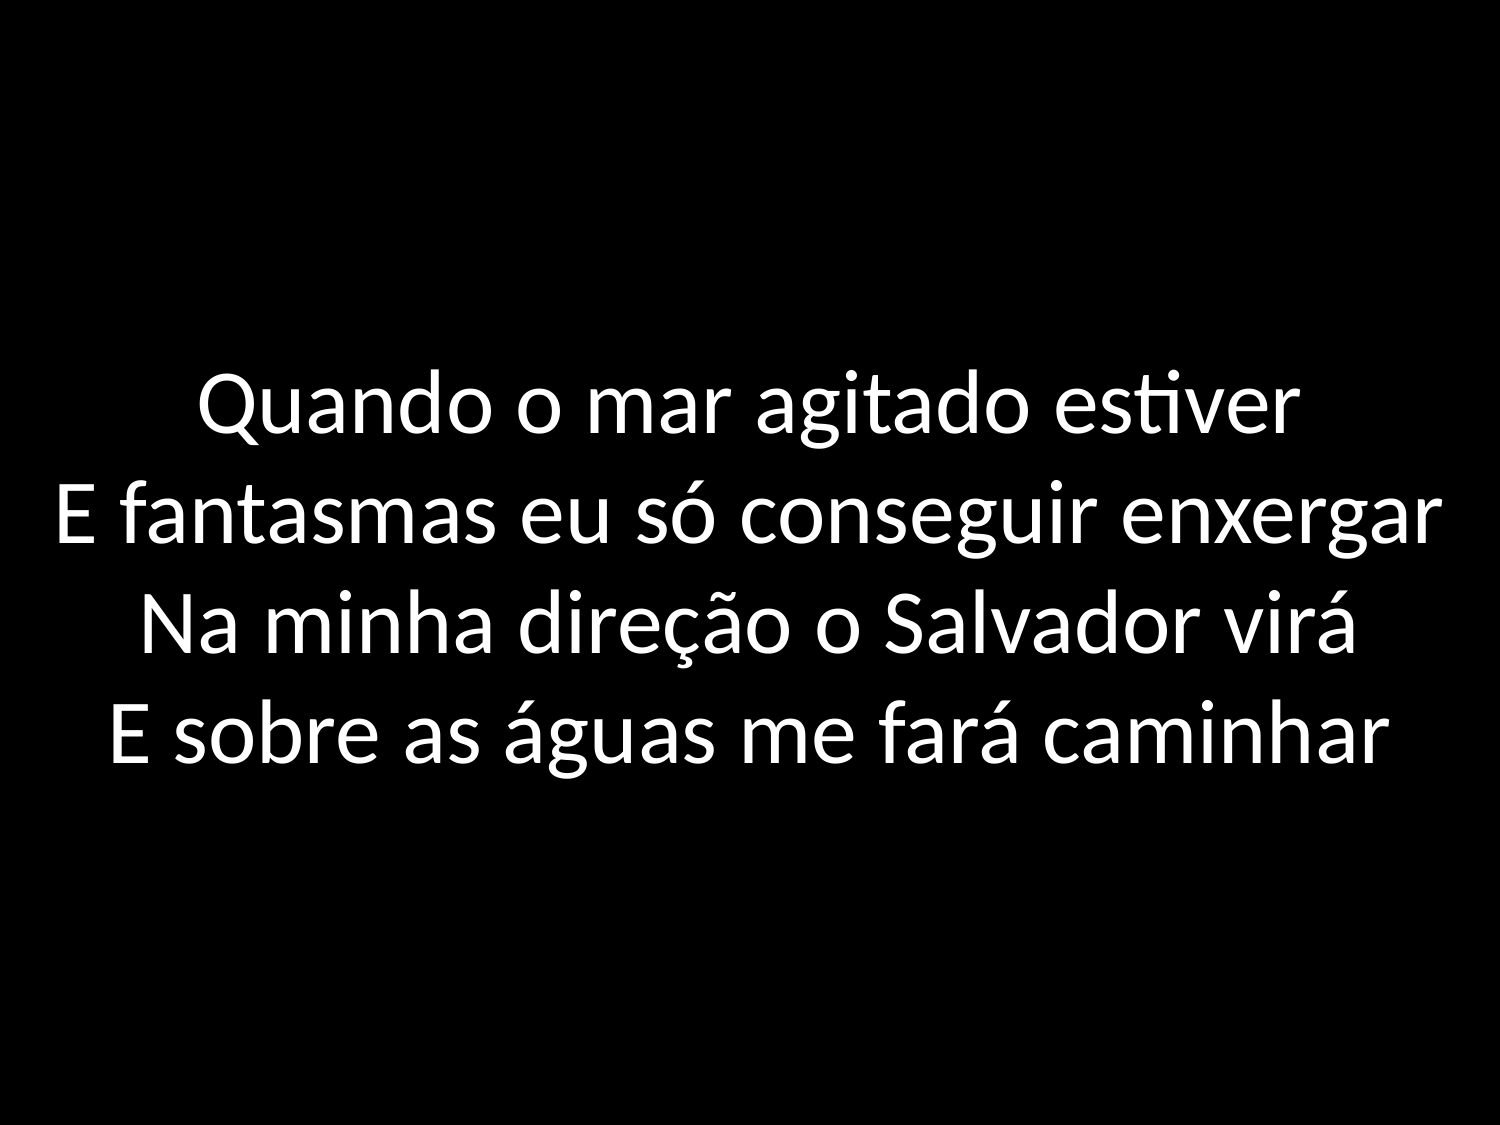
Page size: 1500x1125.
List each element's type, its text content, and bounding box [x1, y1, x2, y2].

title Quando o mar agitado estiver E fantasmas eu só conseguir enxergar Na minha direção o Salvador virá E sobre as águas me fará caminhar [23, 45, 1477, 1079]
